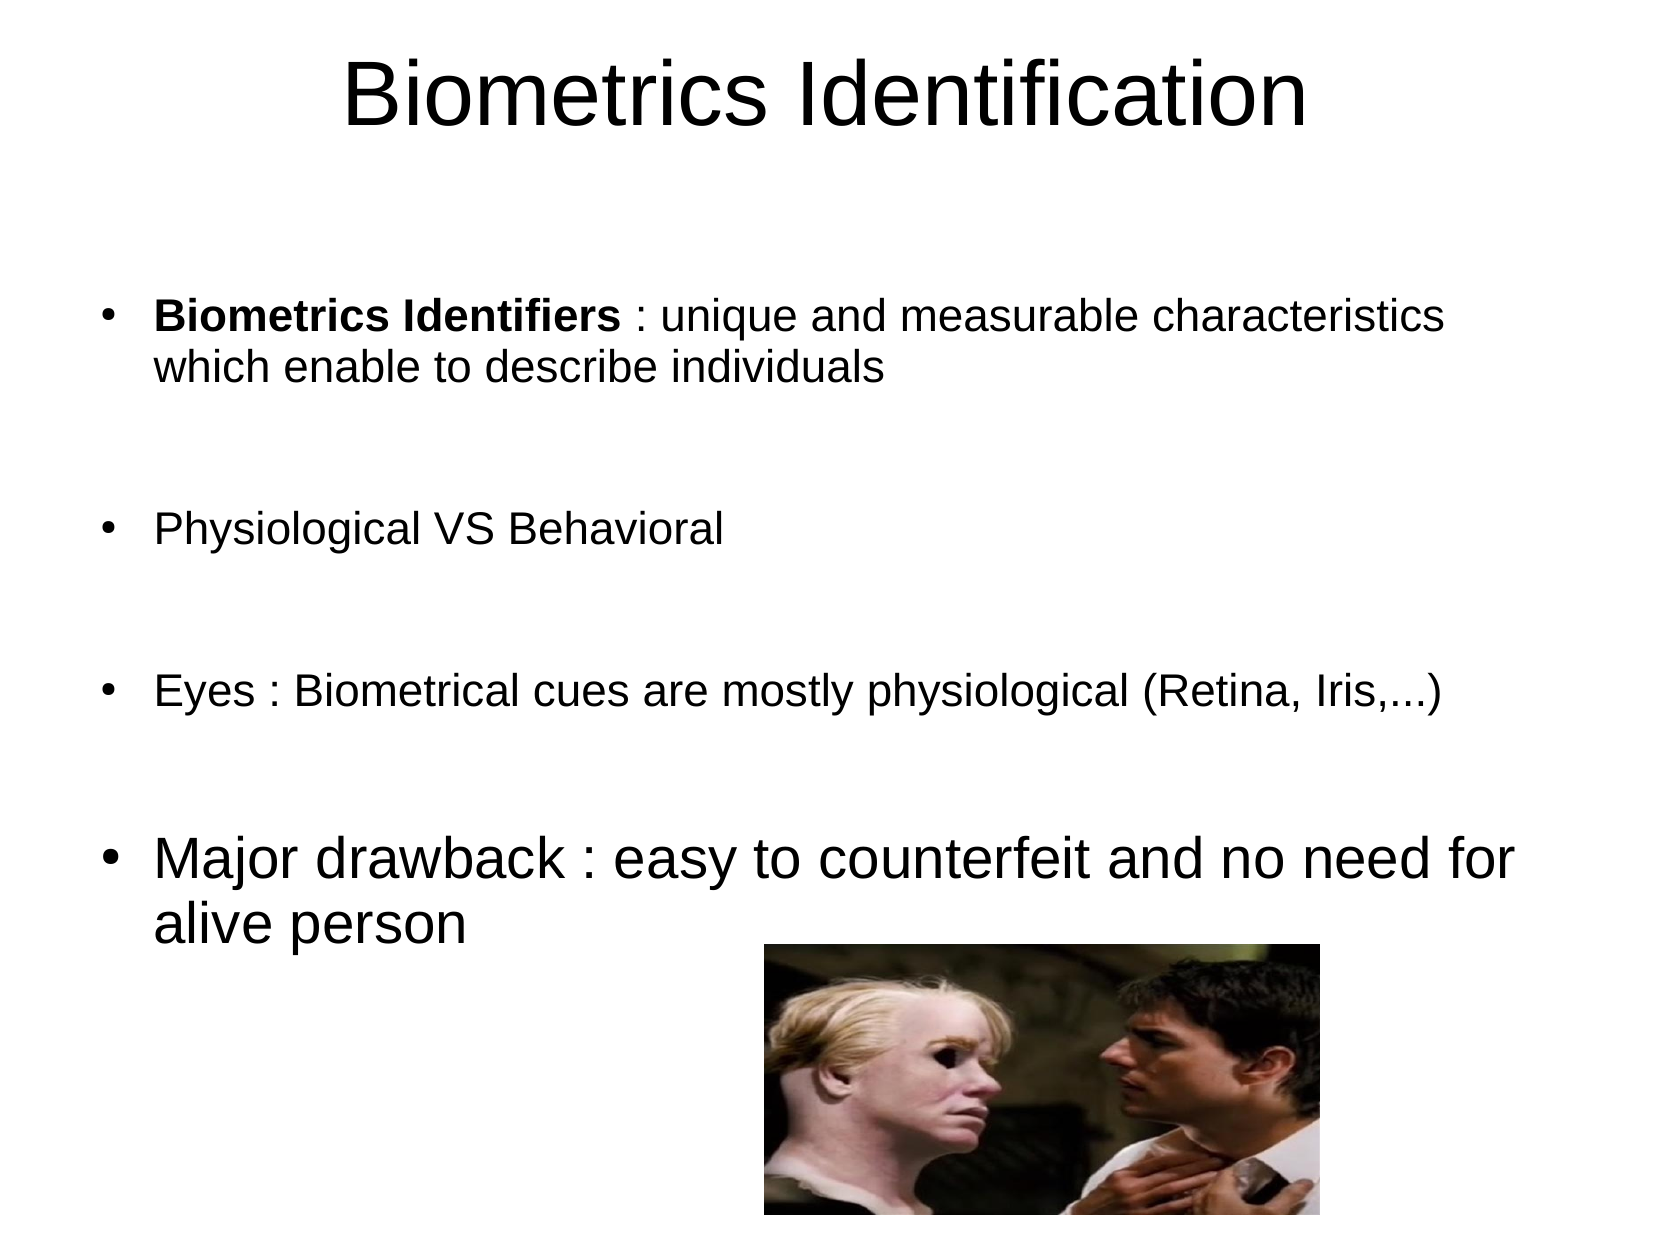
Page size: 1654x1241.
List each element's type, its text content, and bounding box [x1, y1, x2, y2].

title Biometrics Identification [82, 0, 1571, 198]
list Biometrics Identifiers : unique and measurable characteristics which enable to describe individuals Physiological VS Behavioral Eyes : Biometrical cues are mostly physiological (Retina, Iris,...) Major drawback : easy to counterfeit and no need for alive person [82, 290, 1571, 1010]
picture [764, 944, 1320, 1216]
